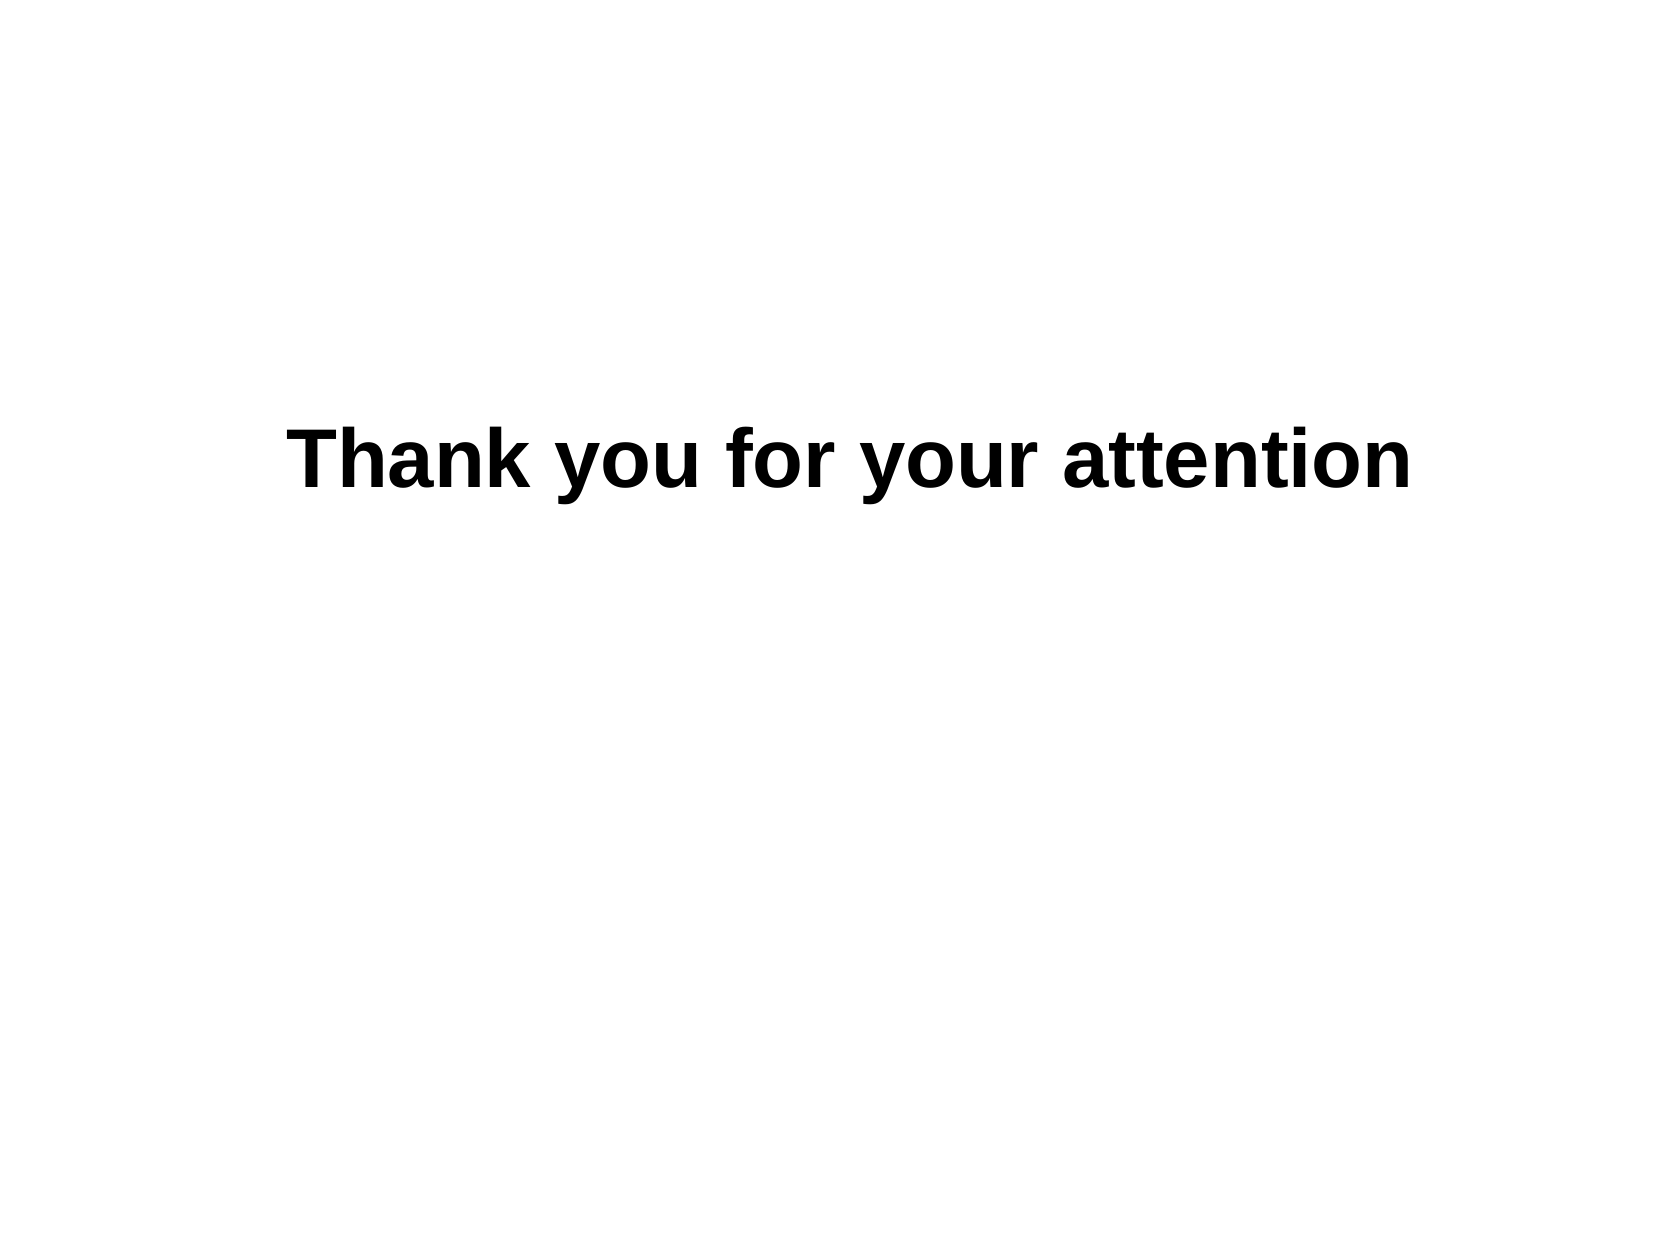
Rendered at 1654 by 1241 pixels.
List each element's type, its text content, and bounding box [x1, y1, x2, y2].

list Thank you for your attention [82, 290, 1571, 1010]
